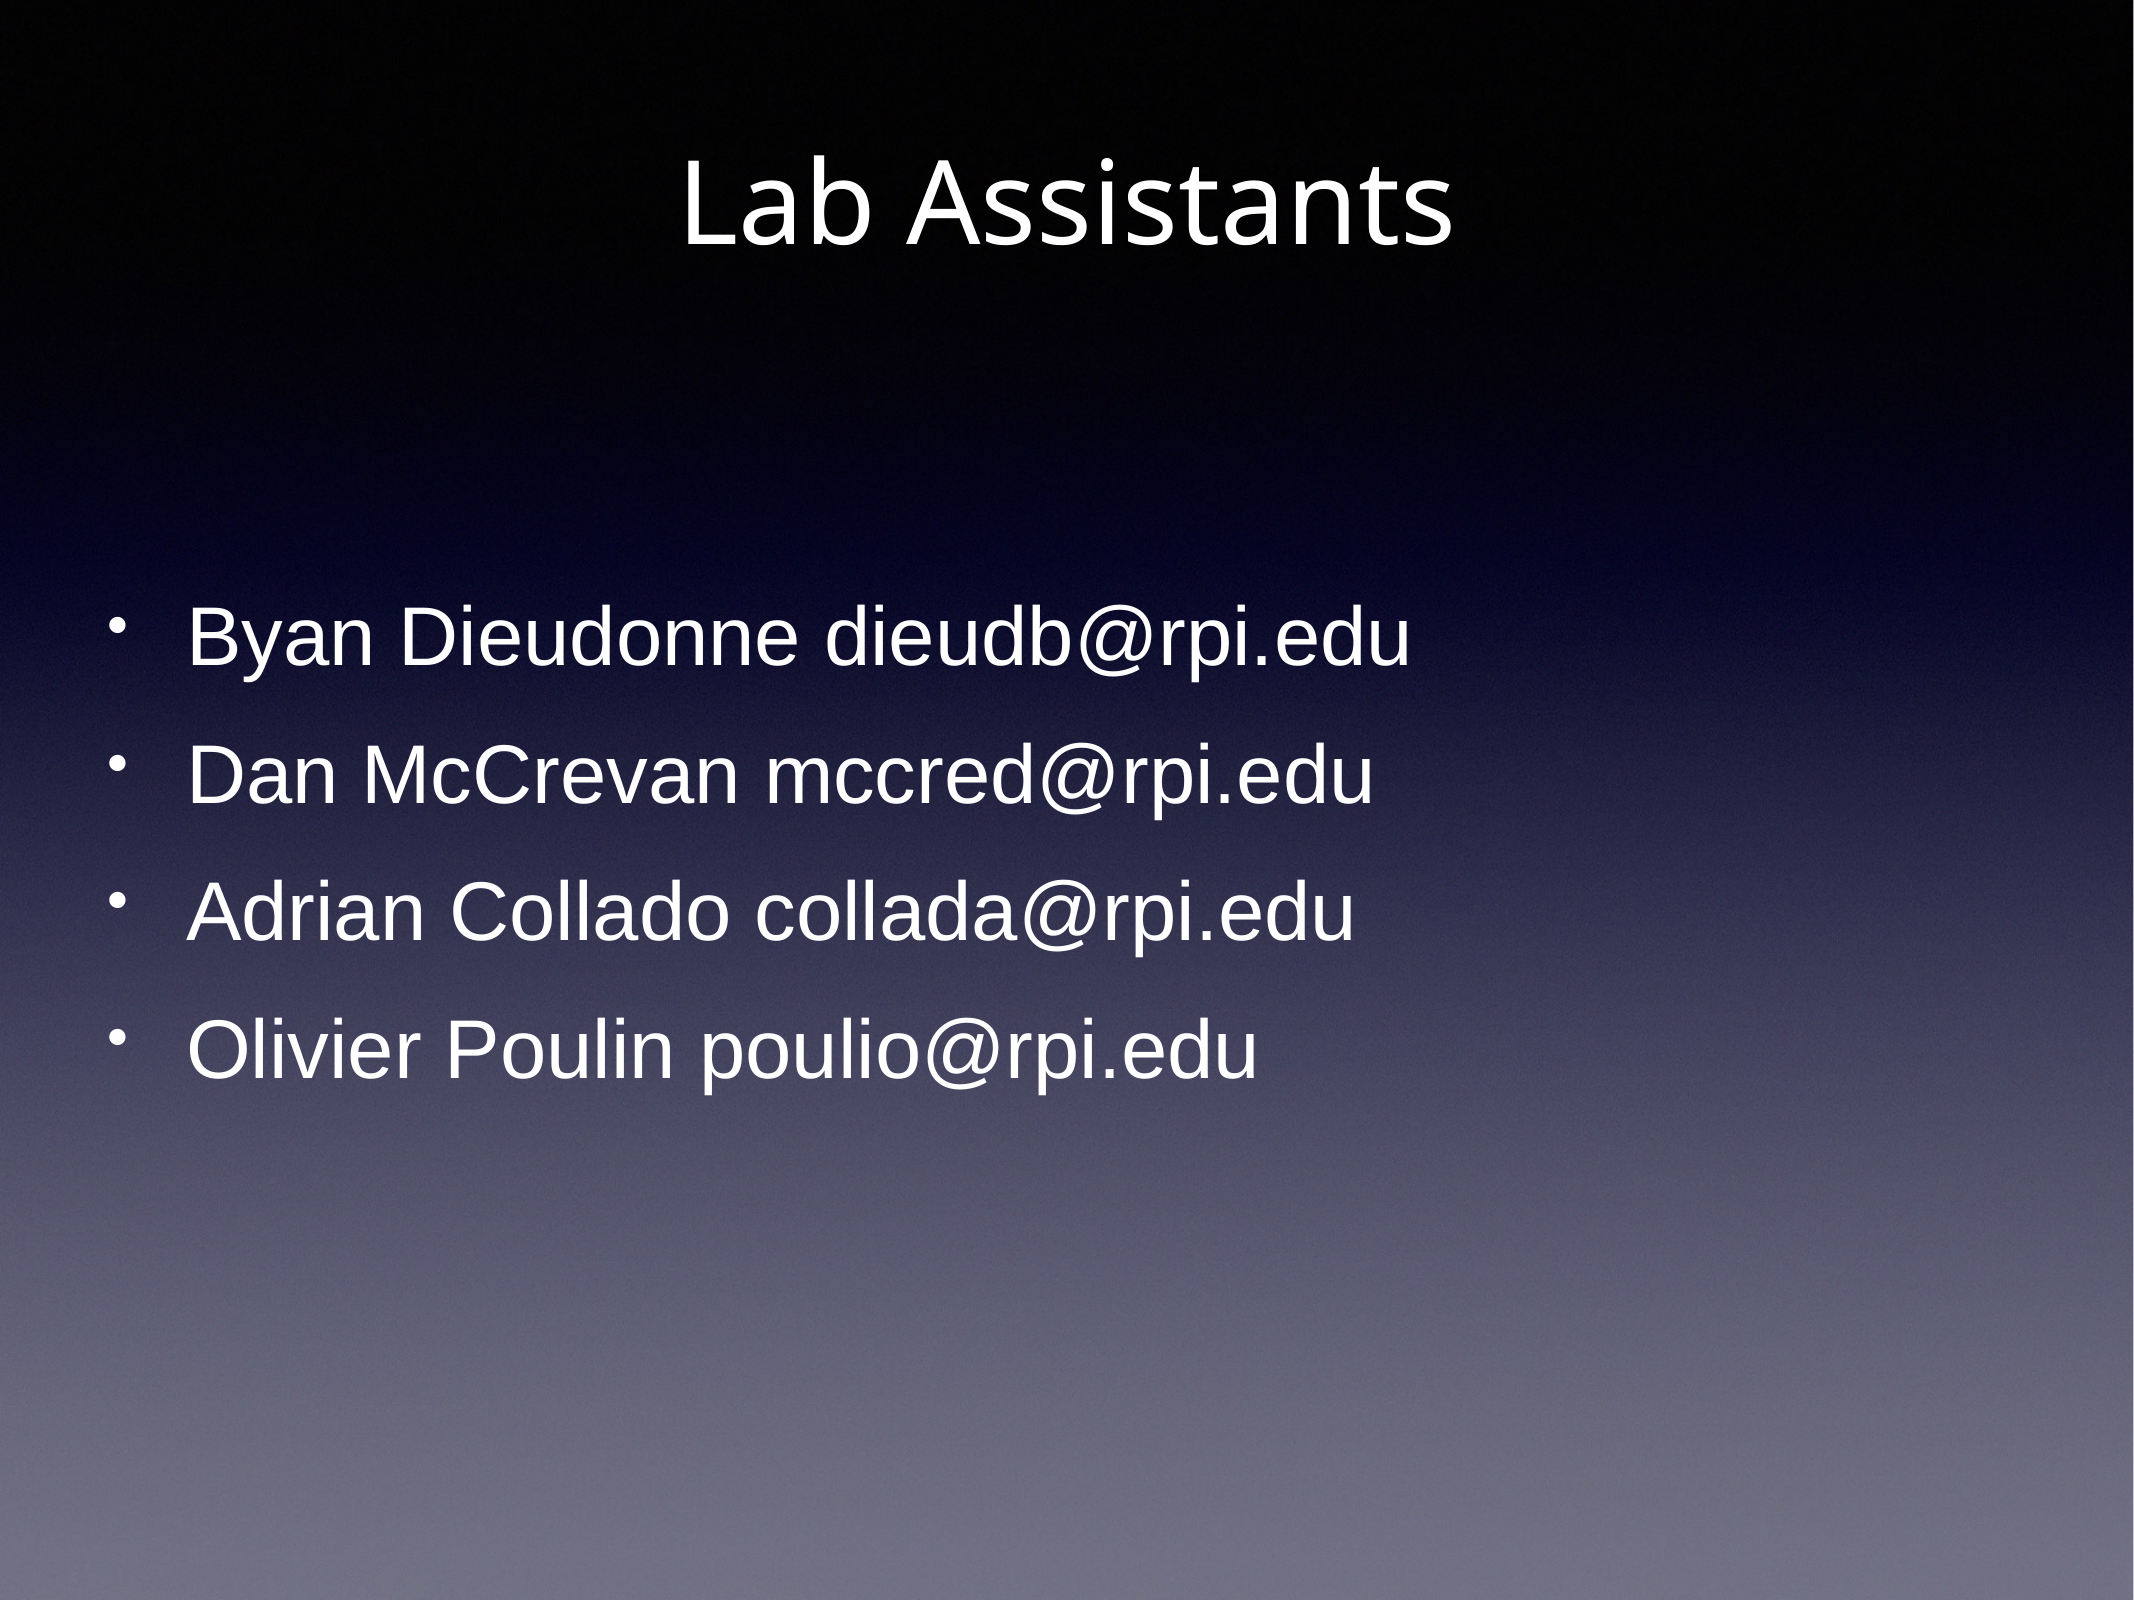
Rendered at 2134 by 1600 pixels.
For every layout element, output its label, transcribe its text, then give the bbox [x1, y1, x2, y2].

text_box Byan Dieudonne dieudb@rpi.edu Dan McCrevan mccred@rpi.edu Adrian Collado collada@rpi.edu Olivier Poulin poulio@rpi.edu [107, 374, 2028, 1303]
text_box Lab Assistants [107, 127, 2028, 268]
picture [0, 0, 2134, 1600]
